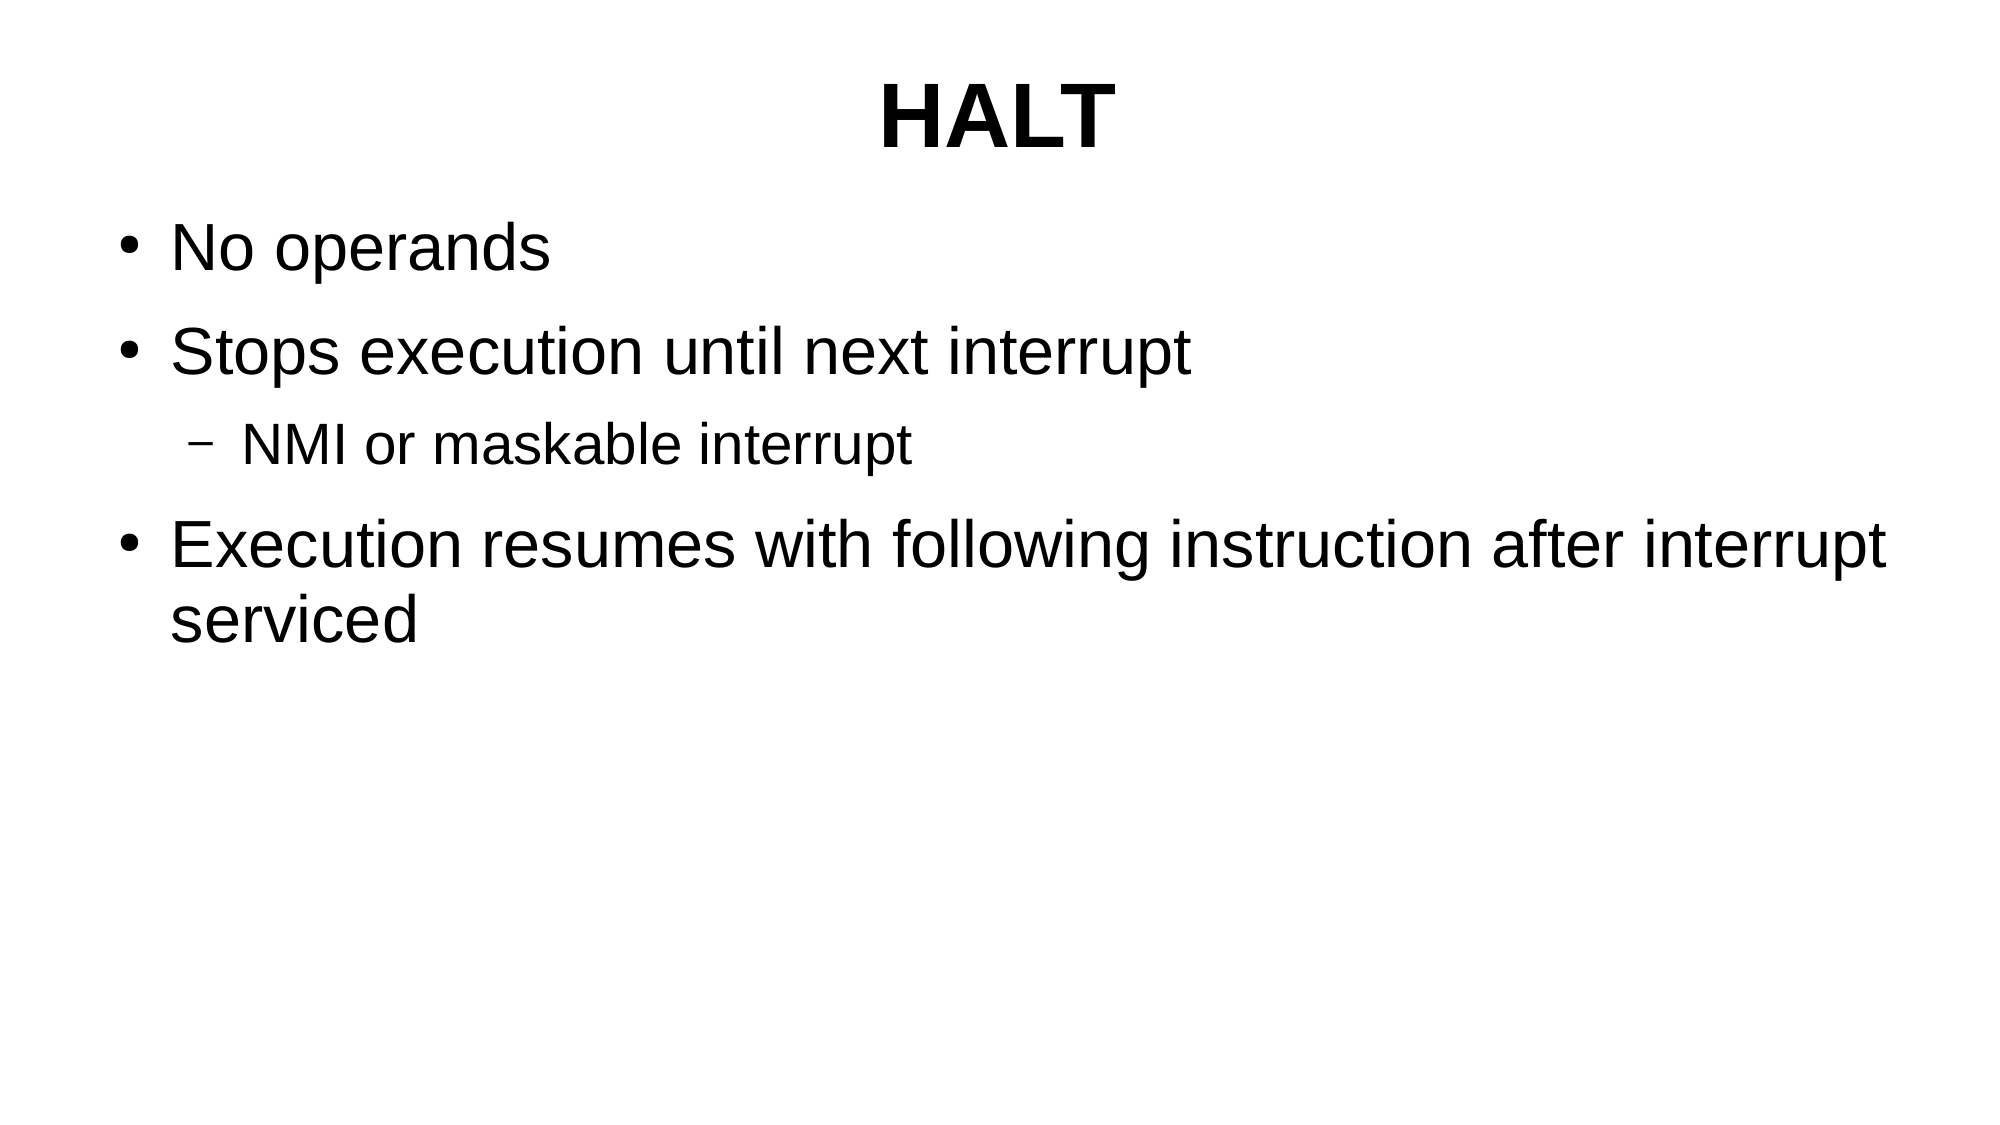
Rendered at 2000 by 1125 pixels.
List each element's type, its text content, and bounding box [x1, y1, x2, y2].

list No operands Stops execution until next interrupt NMI or maskable interrupt Execution resumes with following instruction after interrupt serviced [99, 209, 1921, 1036]
title HALT [90, 6, 1906, 225]
